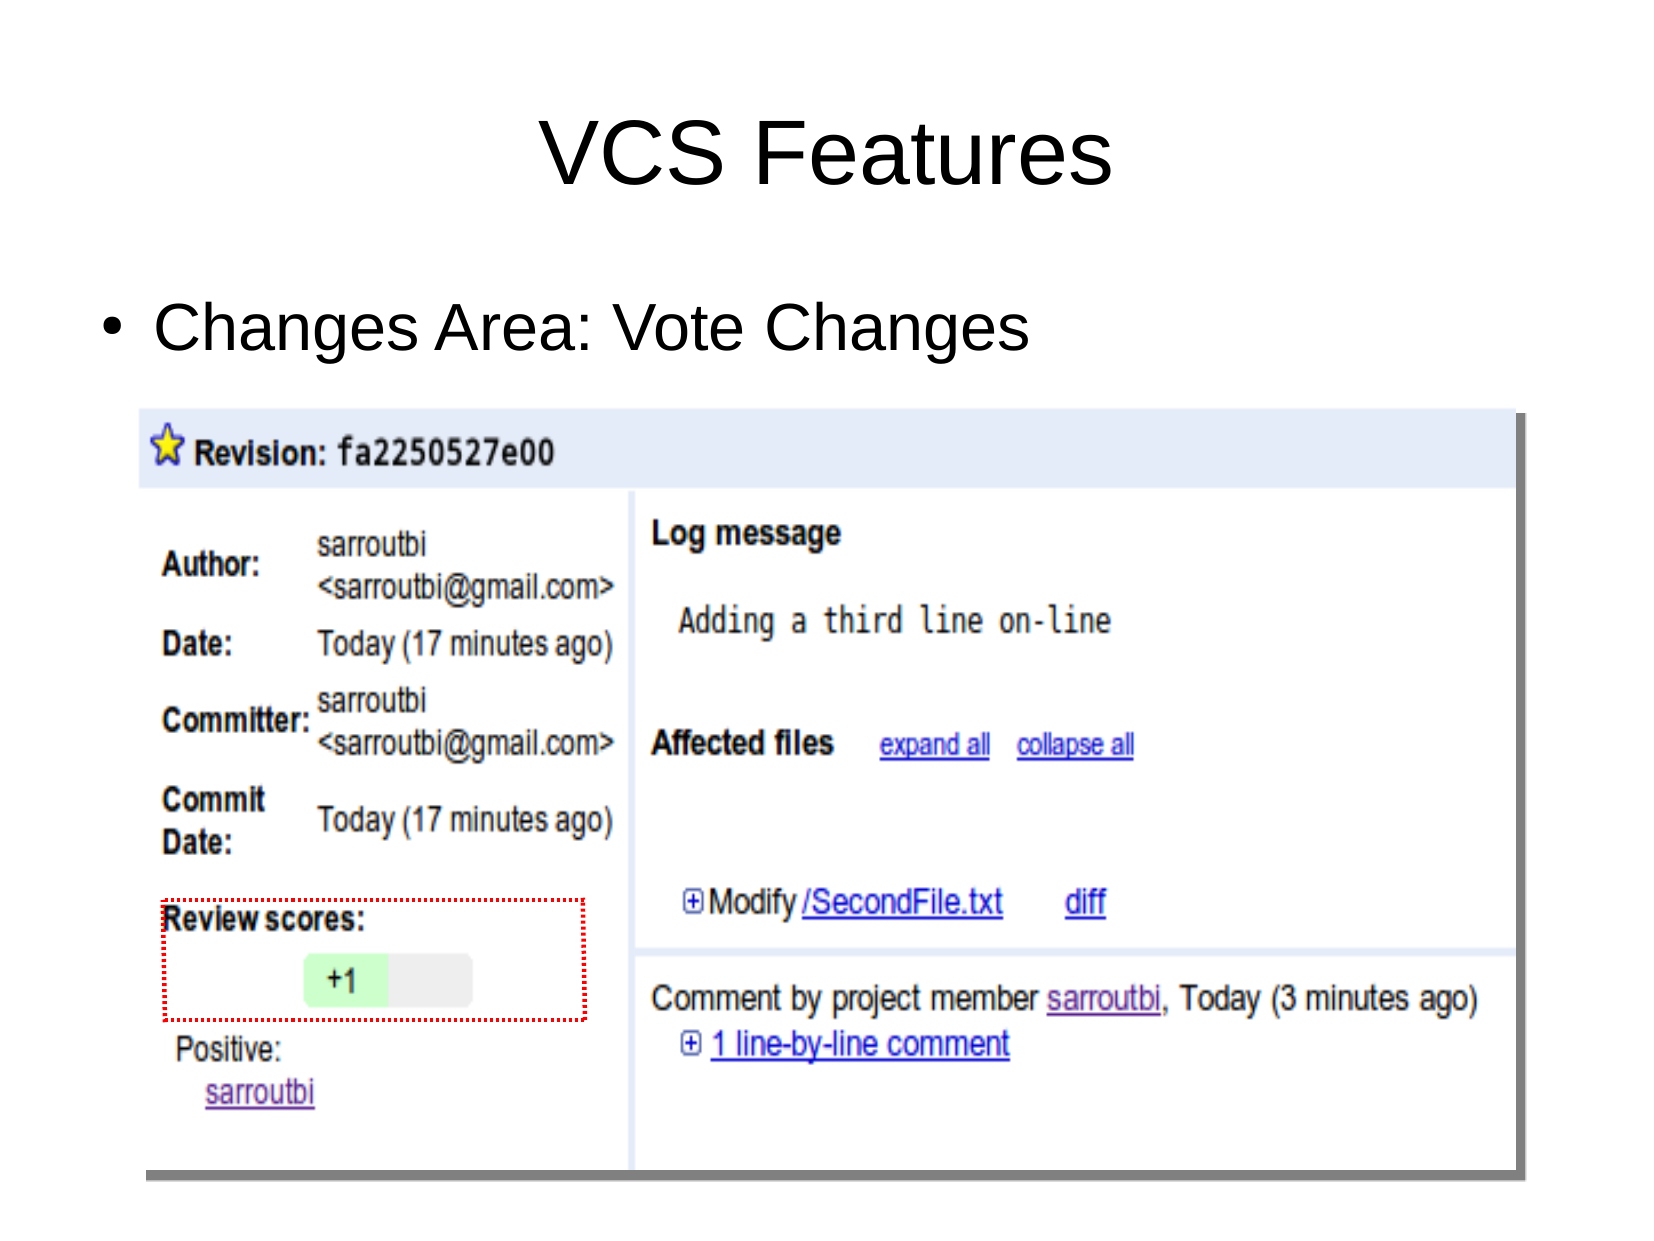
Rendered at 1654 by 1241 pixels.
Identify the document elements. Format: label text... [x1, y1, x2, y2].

picture [135, 401, 1516, 1171]
title VCS Features [82, 49, 1571, 257]
list Changes Area: Vote Changes [82, 290, 1531, 1126]
